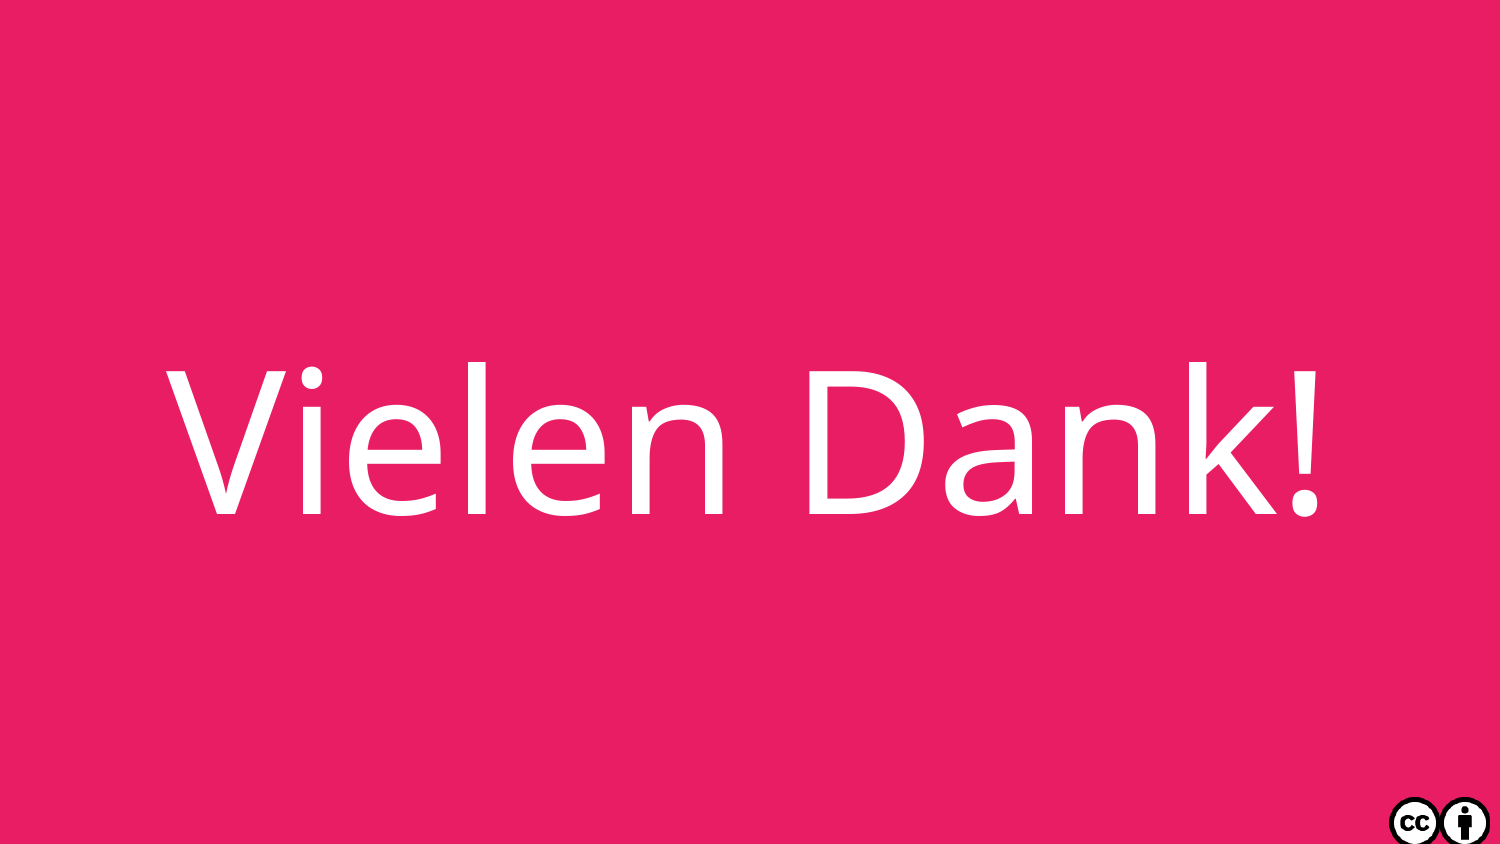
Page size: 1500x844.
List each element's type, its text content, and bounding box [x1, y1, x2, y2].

picture [1389, 797, 1490, 844]
title Vielen Dank! [70, 309, 1430, 559]
